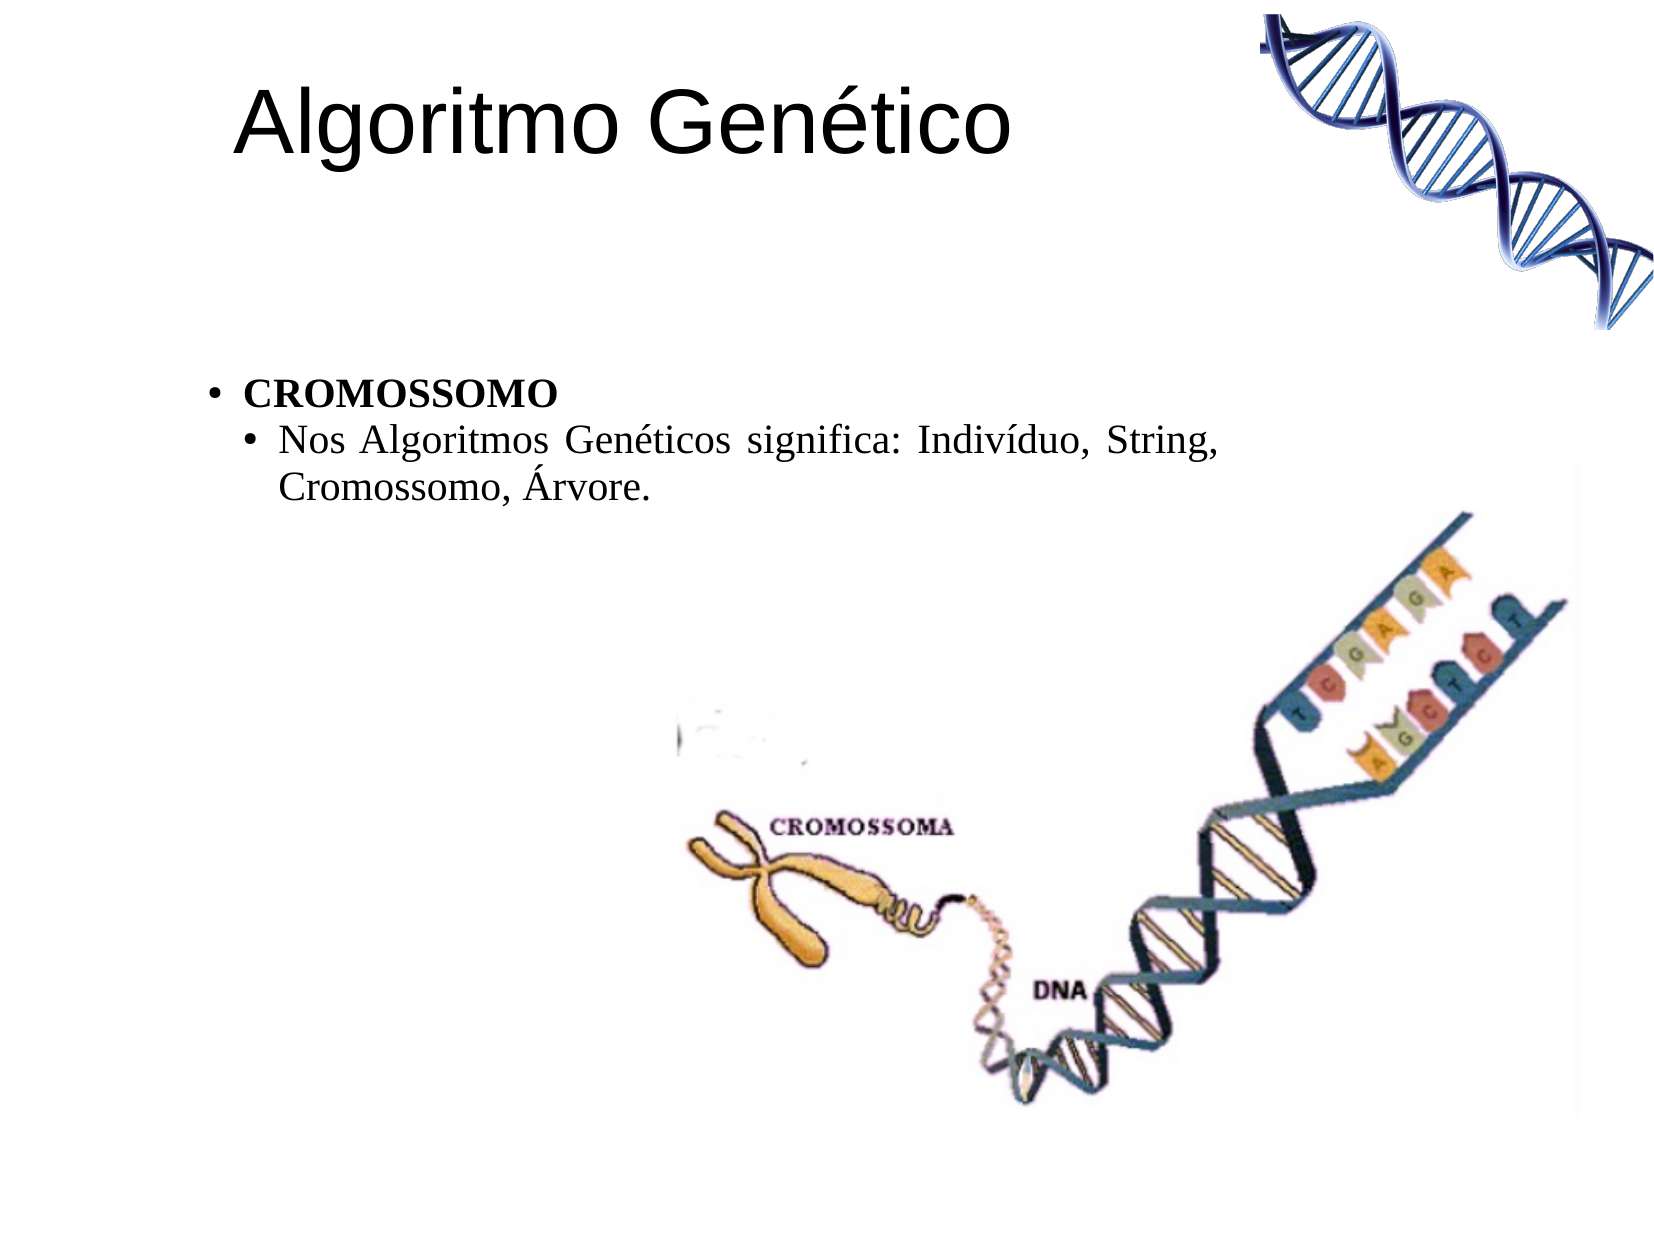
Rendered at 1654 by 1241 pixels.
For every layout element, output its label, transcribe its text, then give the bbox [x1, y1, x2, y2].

text_box CROMOSSOMO Nos Algoritmos Genéticos significa: Indivíduo, String, Cromossomo, Árvore. [192, 363, 1235, 517]
title Algoritmo Genético [0, 17, 1369, 226]
picture [1260, 14, 1654, 331]
picture [675, 461, 1579, 1116]
